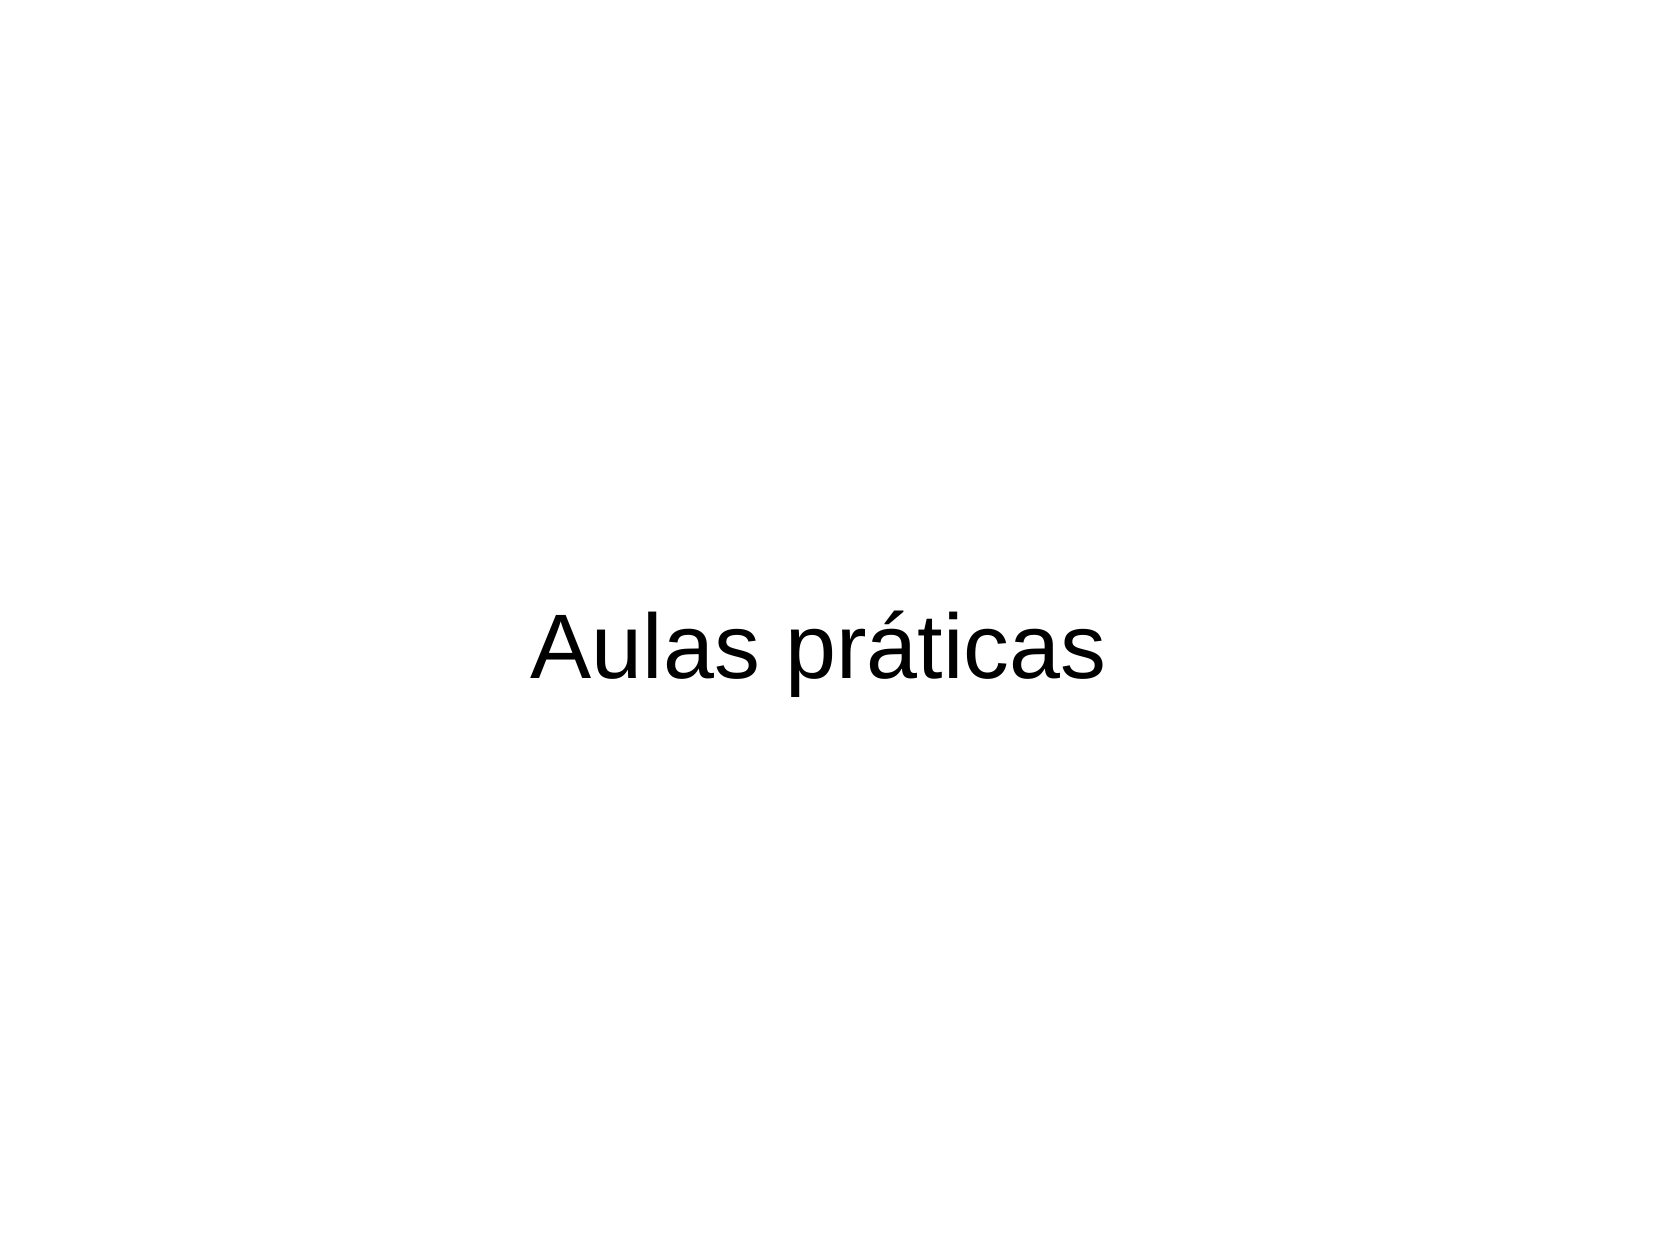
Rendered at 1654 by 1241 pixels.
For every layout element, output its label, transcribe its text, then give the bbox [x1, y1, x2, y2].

title Aulas práticas [75, 542, 1564, 751]
